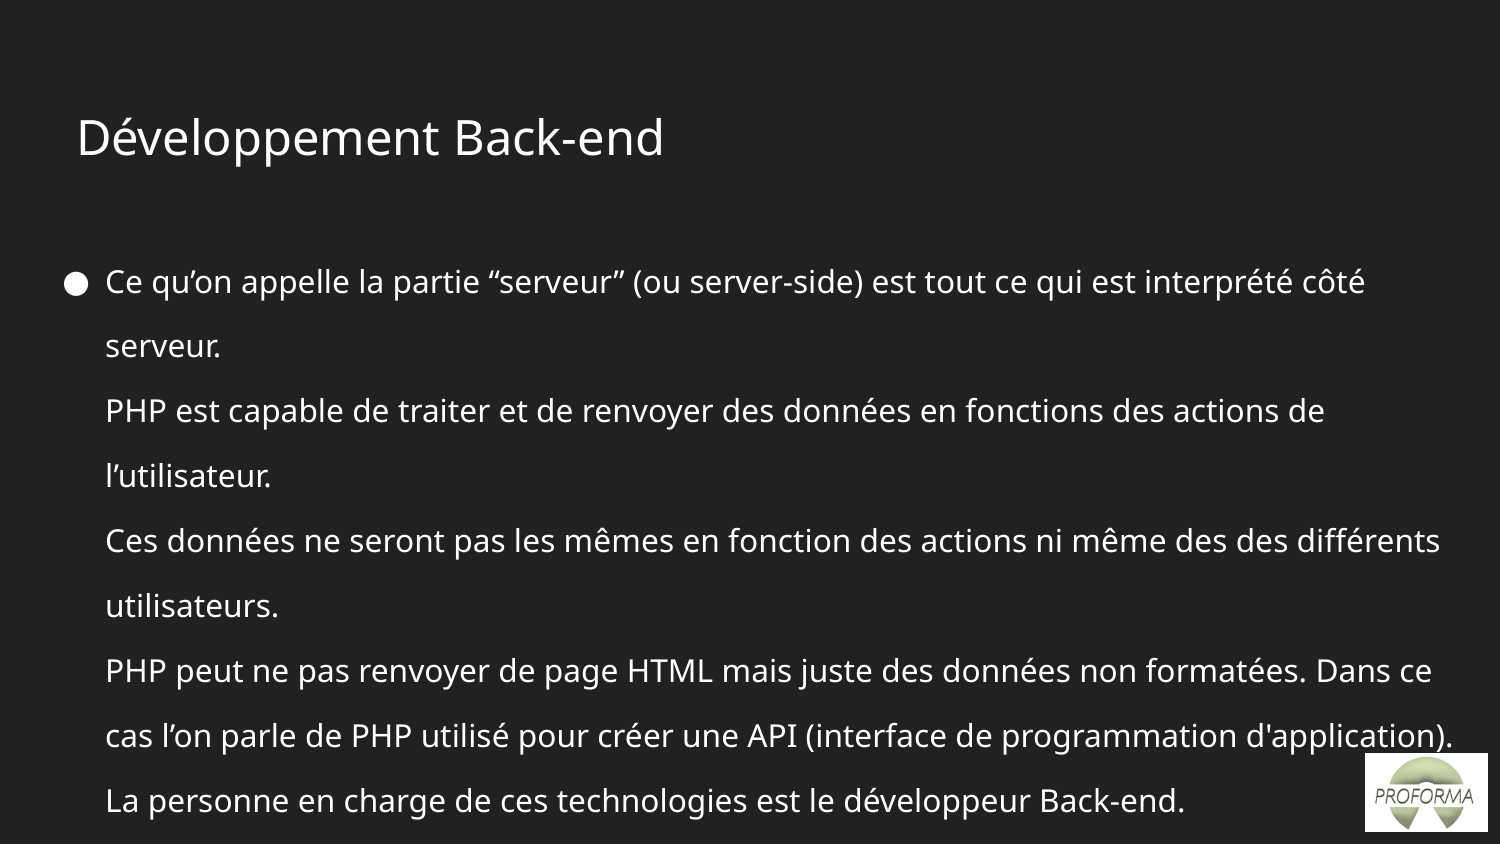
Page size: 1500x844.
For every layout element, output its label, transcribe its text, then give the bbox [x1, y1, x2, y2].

title Développement Back-end [61, 88, 1306, 167]
title Ce qu’on appelle la partie “serveur” (ou server-side) est tout ce qui est interprété côté serveur. PHP est capable de traiter et de renvoyer des données en fonctions des actions de l’utilisateur. Ces données ne seront pas les mêmes en fonction des actions ni même des des différents utilisateurs. PHP peut ne pas renvoyer de page HTML mais juste des données non formatées. Dans ce cas l’on parle de PHP utilisé pour créer une API (interface de programmation d'application). La personne en charge de ces technologies est le développeur Back-end. [33, 167, 1488, 837]
